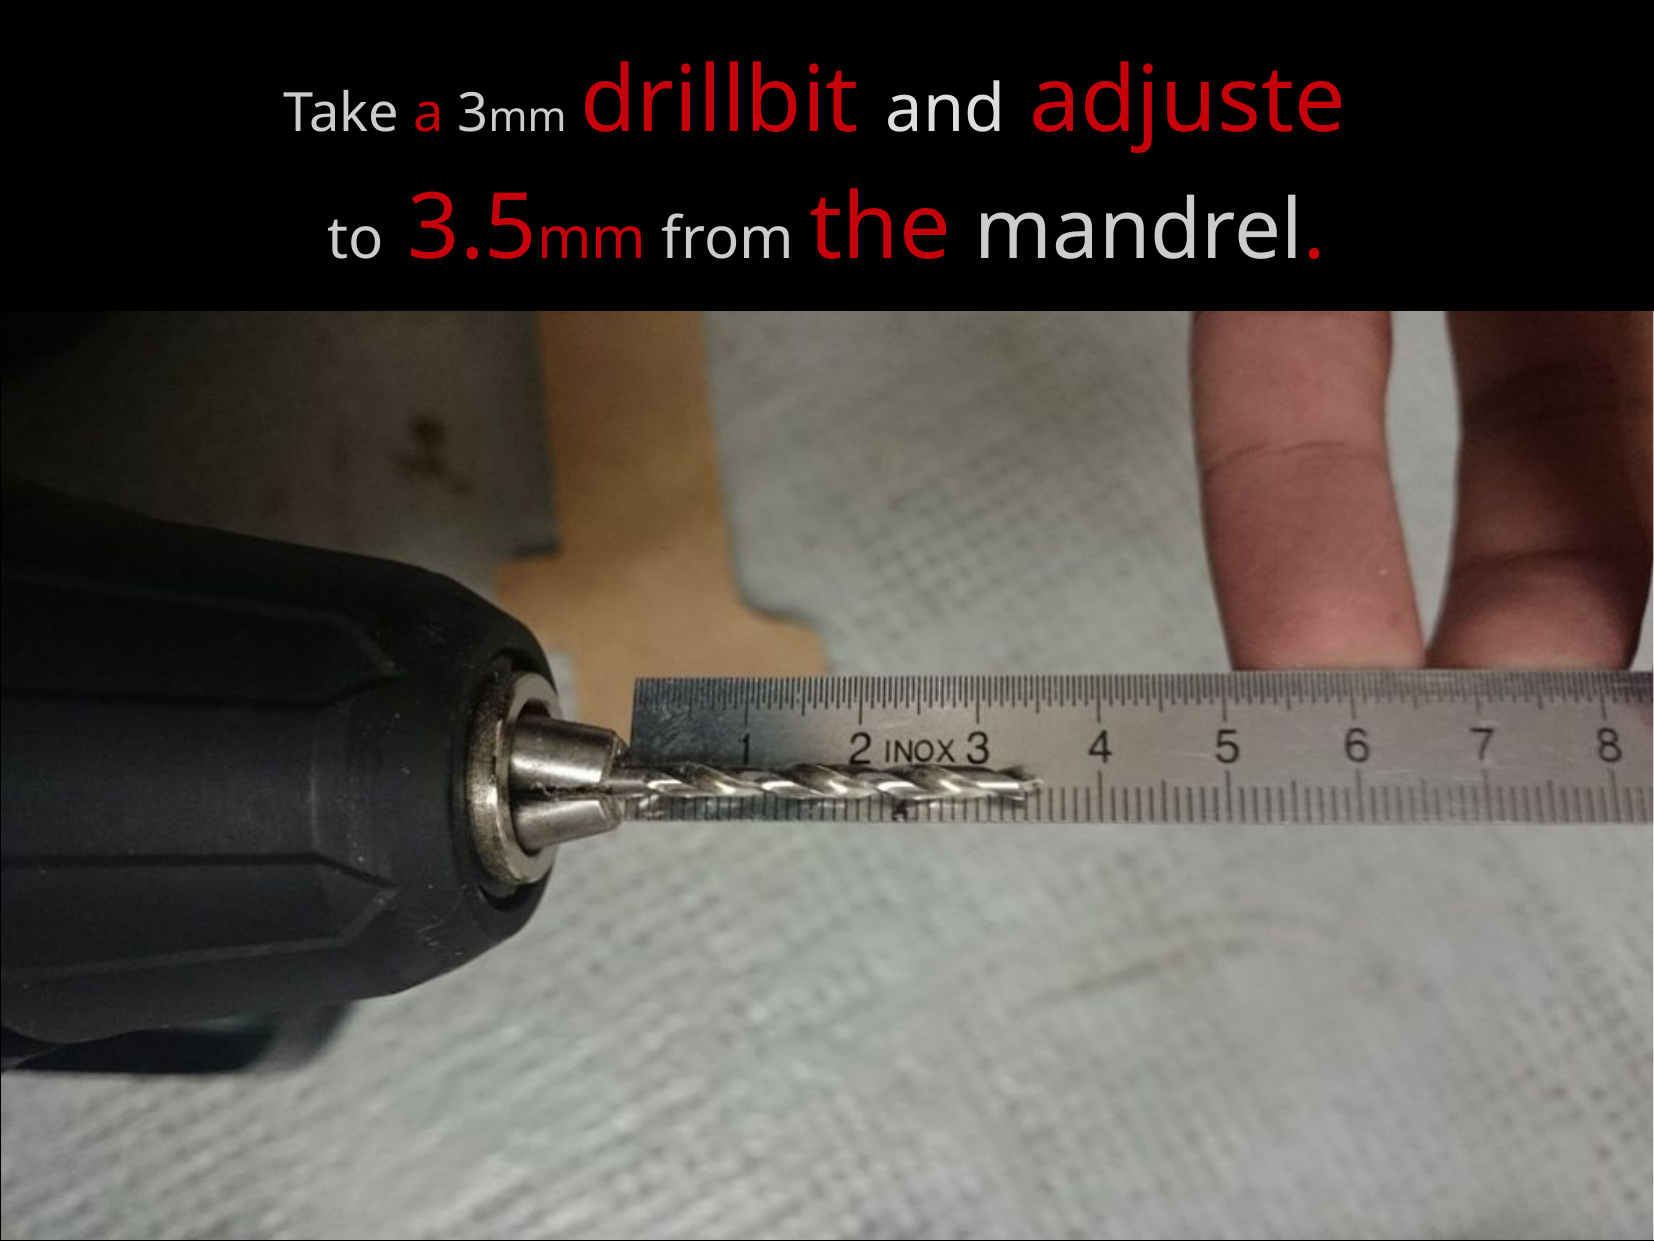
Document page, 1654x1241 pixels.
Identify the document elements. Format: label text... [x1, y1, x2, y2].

title Take a 3mm drillbit and adjuste to 3.5mm from the mandrel. [0, 0, 1654, 310]
picture [0, 310, 1654, 1241]
